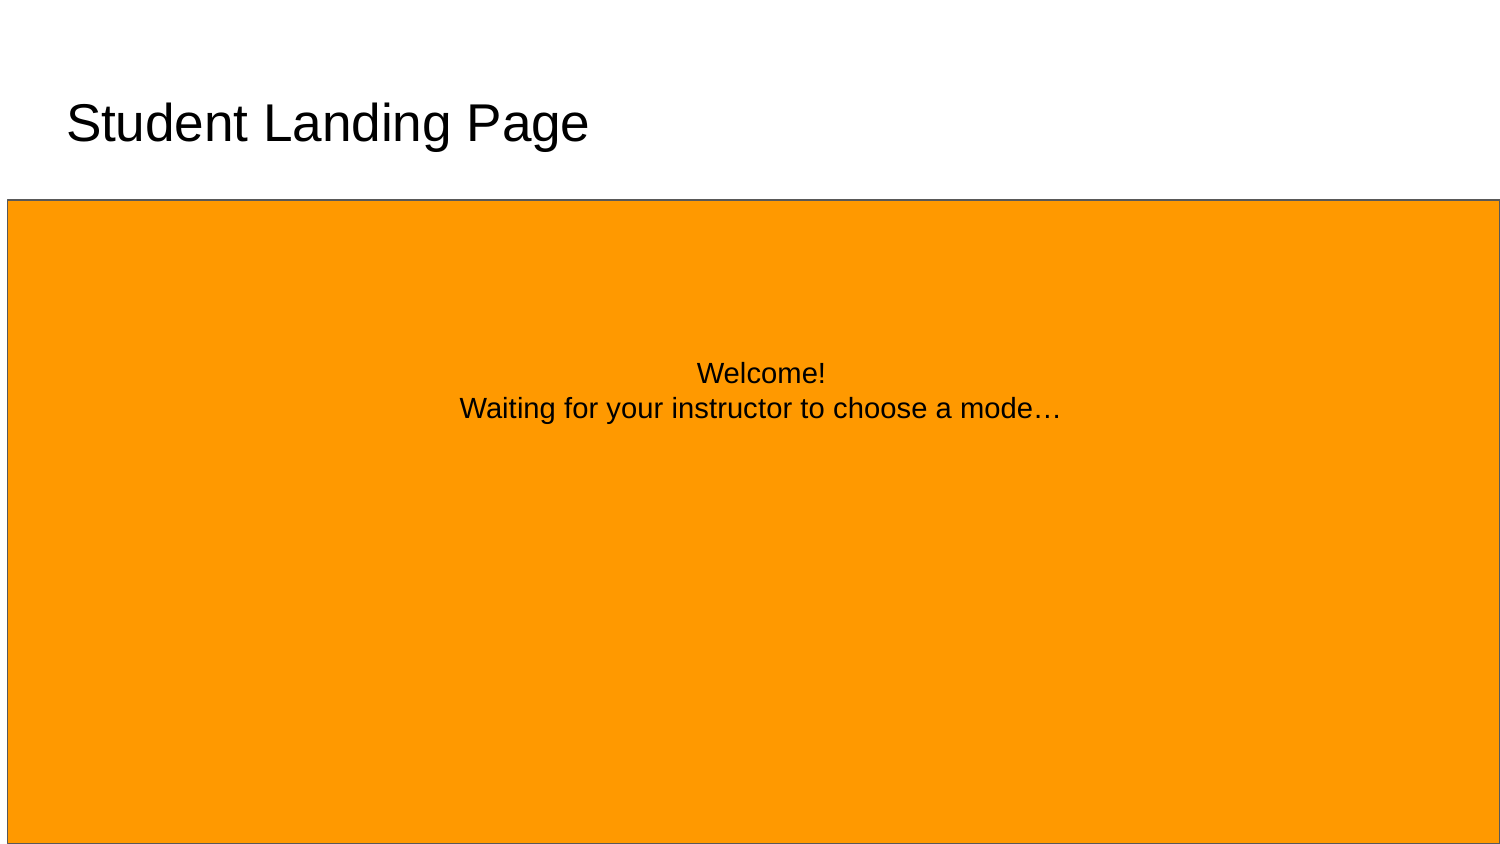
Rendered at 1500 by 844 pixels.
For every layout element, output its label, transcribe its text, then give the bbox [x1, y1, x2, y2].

title Student Landing Page [51, 72, 1449, 167]
text_box Welcome! Waiting for your instructor to choose a mode… [247, 339, 1276, 440]
text_box [7, 199, 1500, 844]
